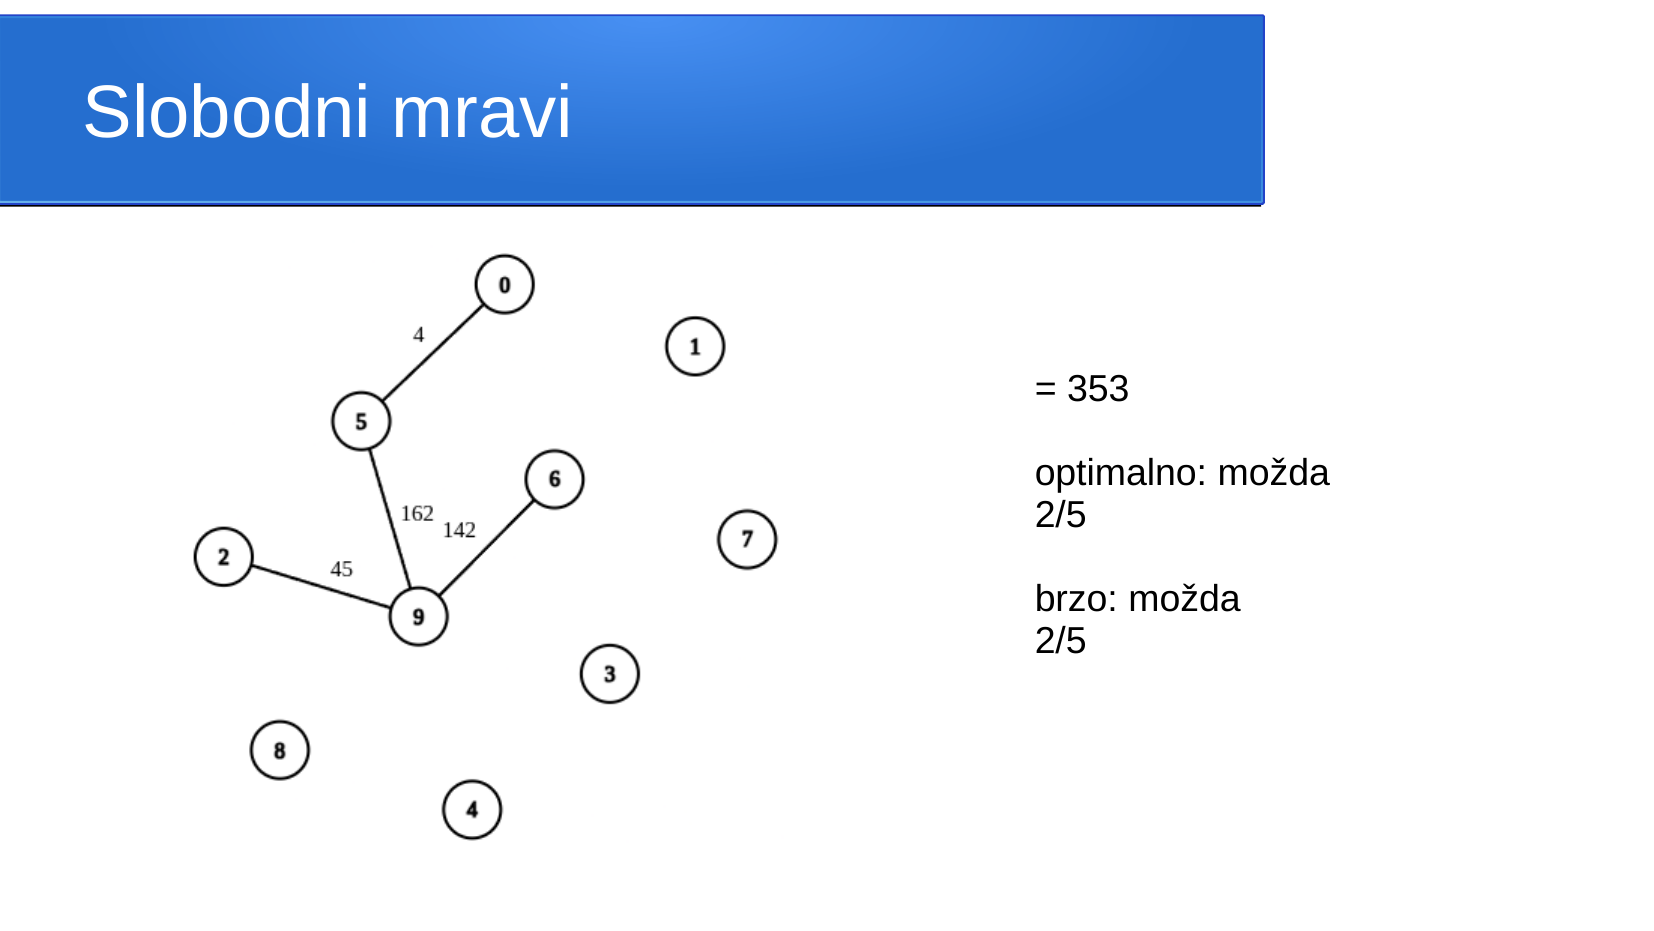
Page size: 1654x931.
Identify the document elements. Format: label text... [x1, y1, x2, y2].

picture [165, 225, 811, 871]
text_box = 353 optimalno: možda 2/5 brzo: možda 2/5 [1020, 360, 1426, 711]
title Slobodni mravi [82, 35, 1235, 189]
